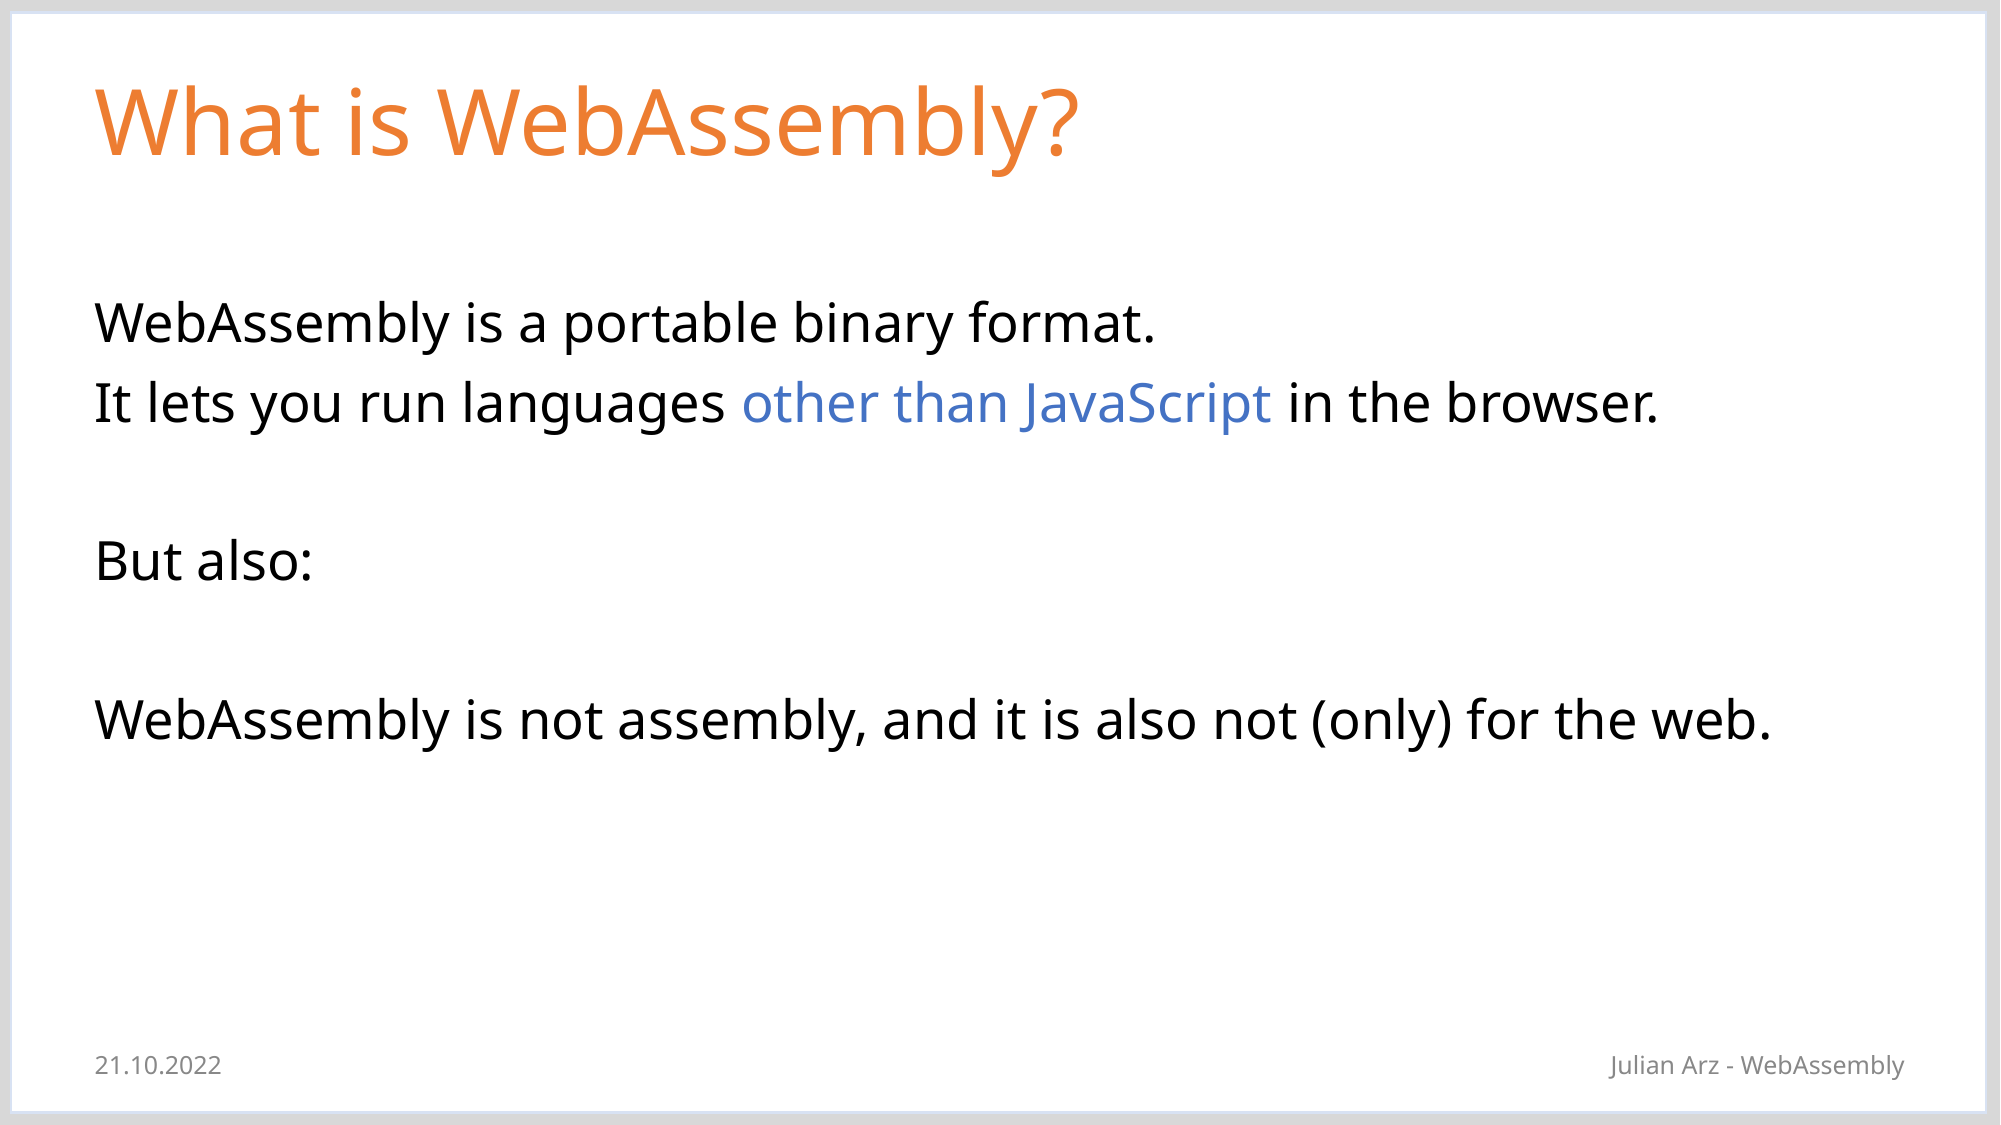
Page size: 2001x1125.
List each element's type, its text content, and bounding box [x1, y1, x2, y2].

slide_number 21.10.2022 [79, 1035, 530, 1096]
list WebAssembly is a portable binary format. It lets you run languages other than JavaScript in the browser. But also: WebAssembly is not assembly, and it is also not (only) for the web. [79, 223, 1921, 1014]
footer Julian Arz - WebAssembly [546, 1035, 1921, 1096]
title What is WebAssembly? [79, 59, 1921, 191]
